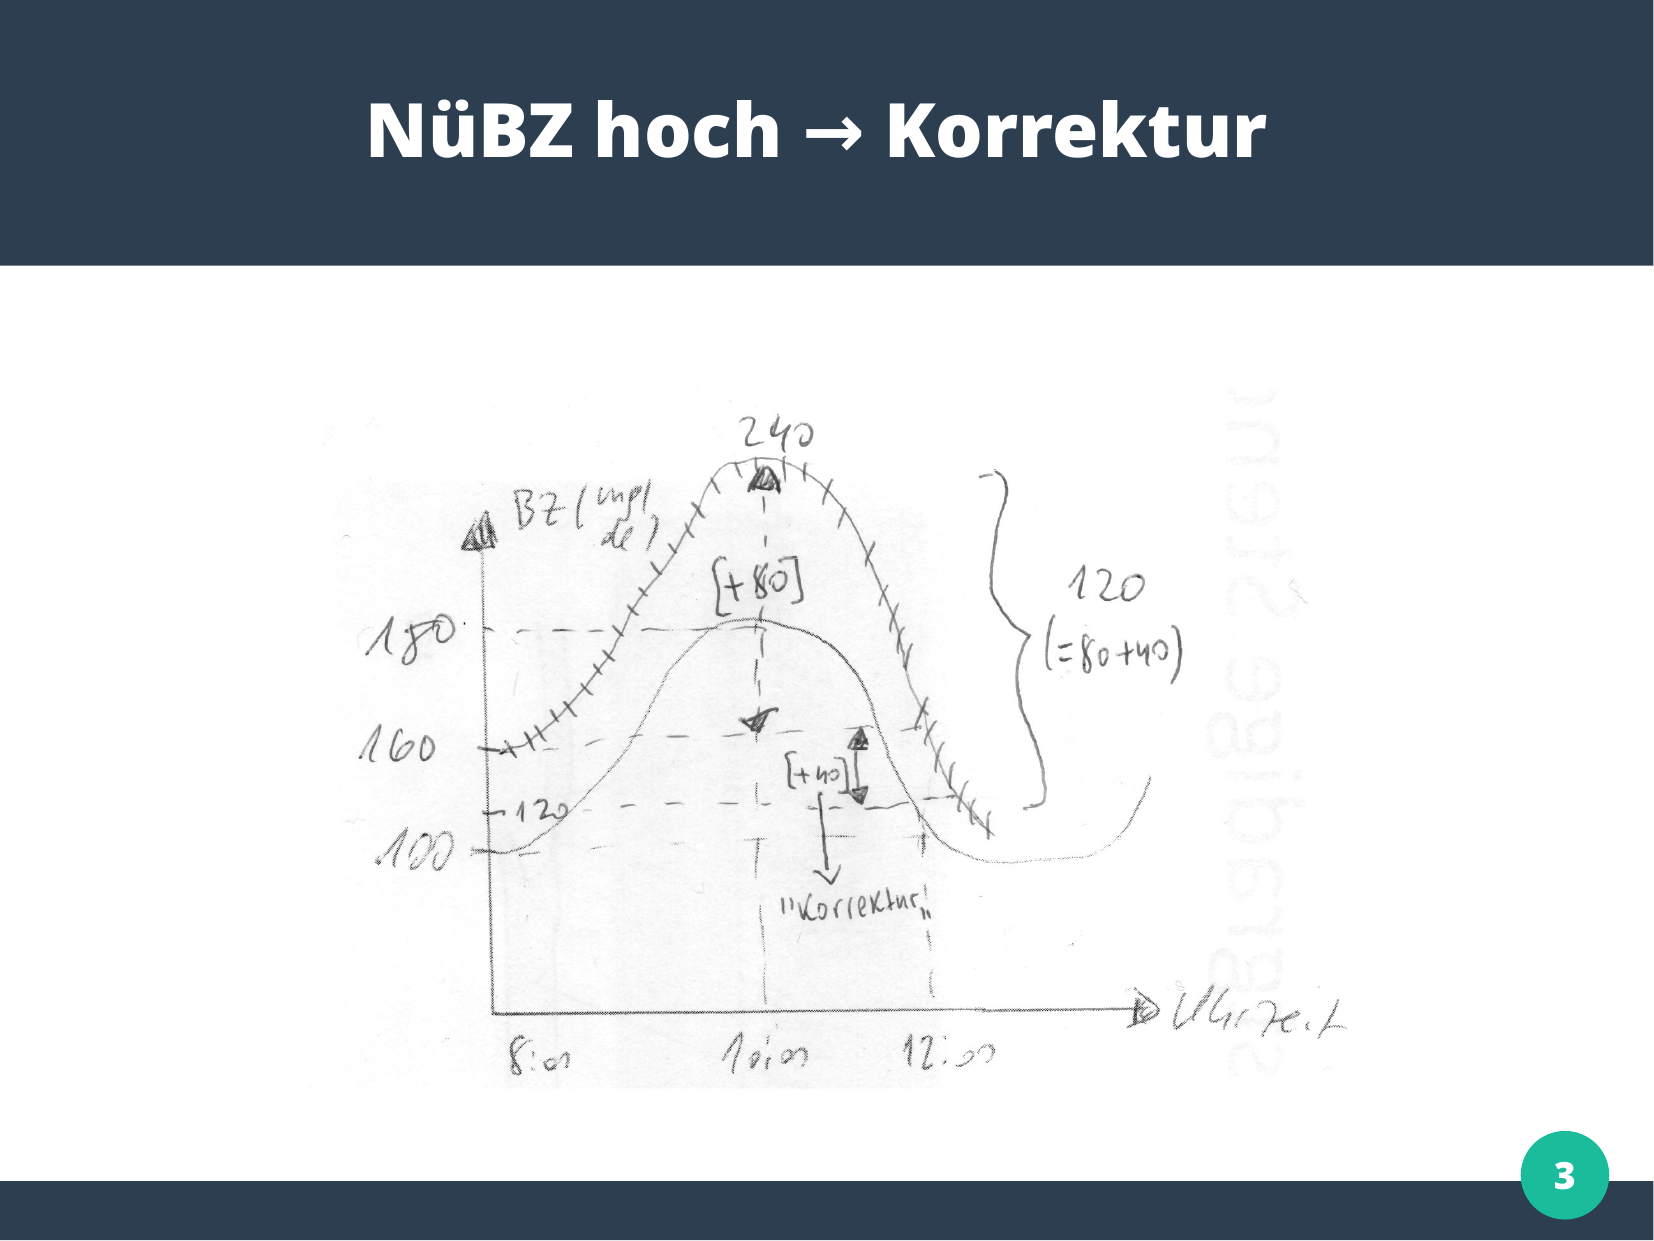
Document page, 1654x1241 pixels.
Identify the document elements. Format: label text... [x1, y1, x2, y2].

title NüBZ hoch → Korrektur [59, 49, 1595, 207]
picture [273, 373, 1380, 1103]
